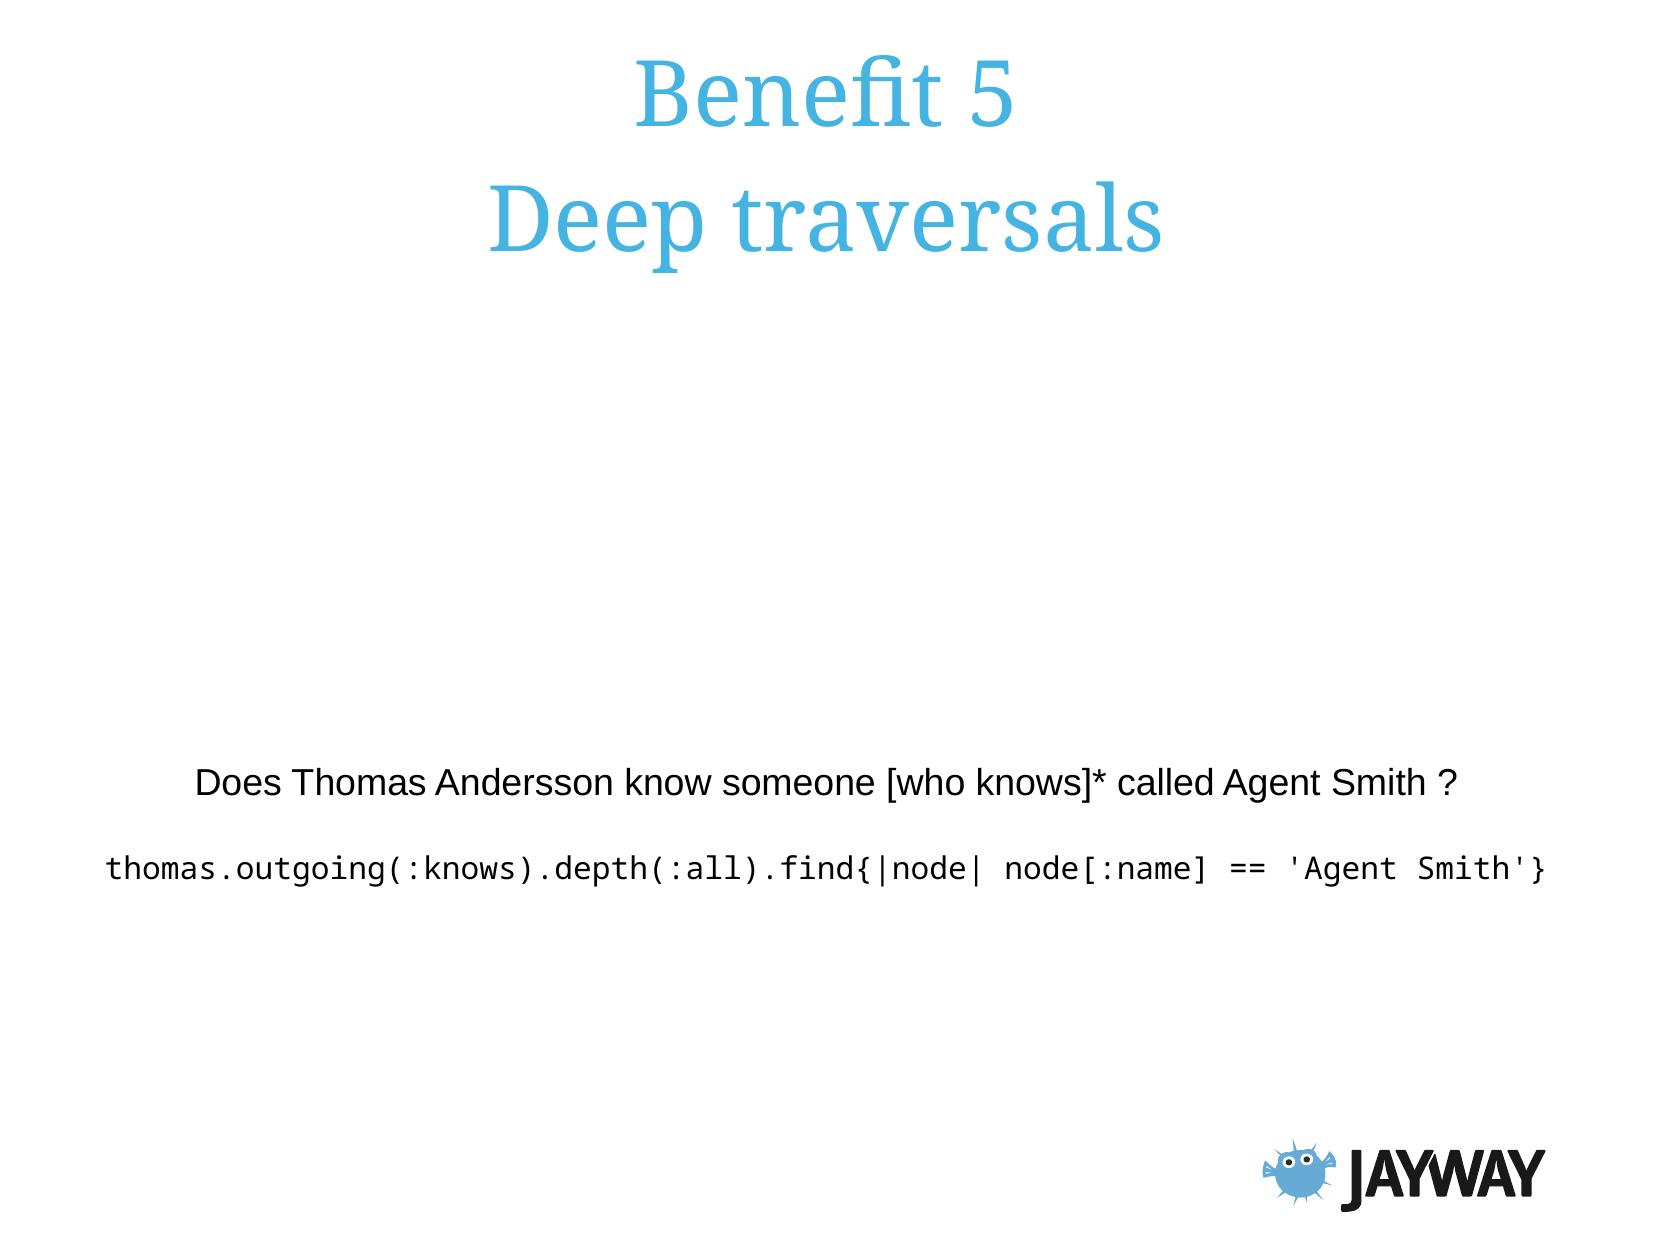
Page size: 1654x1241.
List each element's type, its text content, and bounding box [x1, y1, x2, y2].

subtitle Does Thomas Andersson know someone [who knows]* called Agent Smith ? thomas.outgoing(:knows).depth(:all).find{|node| node[:name] == 'Agent Smith'} [82, 290, 1571, 1109]
title Benefit 5 Deep traversals [82, 45, 1571, 261]
